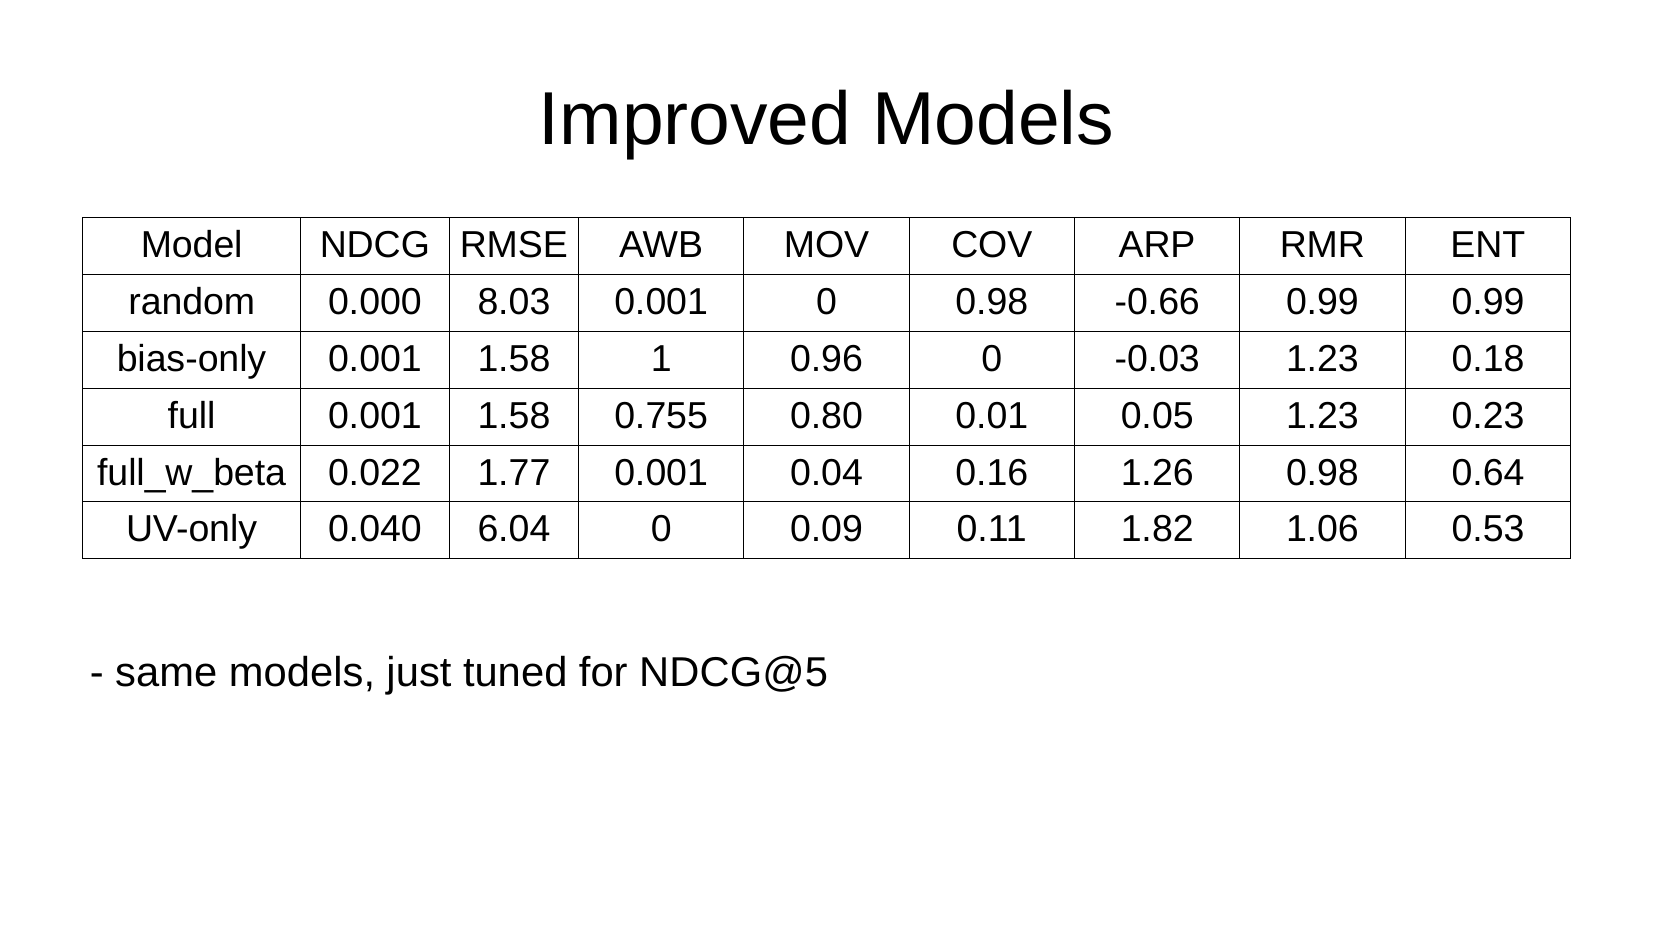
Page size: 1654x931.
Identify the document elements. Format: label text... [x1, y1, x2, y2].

table_cell 0.23 [1406, 389, 1570, 445]
table_cell 0.000 [301, 275, 449, 331]
table_cell 0.001 [301, 389, 449, 445]
table_cell 0.53 [1406, 502, 1570, 558]
table_cell 0.98 [1240, 446, 1405, 501]
table_cell -0.66 [1075, 275, 1239, 331]
table_cell 1.23 [1240, 332, 1405, 388]
table_cell UV-only [83, 502, 300, 558]
table_cell 0 [910, 332, 1074, 388]
table_cell random [83, 275, 300, 331]
table_cell 0.64 [1406, 446, 1570, 501]
table_cell 0.98 [910, 275, 1074, 331]
table_header ARP [1075, 218, 1239, 274]
text_box - same models, just tuned for NDCG@5 [74, 637, 863, 703]
table_cell 0.09 [744, 502, 909, 558]
table_cell 0.05 [1075, 389, 1239, 445]
table_header AWB [579, 218, 743, 274]
table_header MOV [744, 218, 909, 274]
table_cell 0.022 [301, 446, 449, 501]
table_cell bias-only [83, 332, 300, 388]
table_cell 1.82 [1075, 502, 1239, 558]
table_cell 1.58 [450, 332, 578, 388]
table_cell 0.001 [579, 446, 743, 501]
title Improved Models [82, 36, 1571, 193]
table_cell 0.16 [910, 446, 1074, 501]
table_cell 0.99 [1406, 275, 1570, 331]
table_cell 1.06 [1240, 502, 1405, 558]
table_cell 1.23 [1240, 389, 1405, 445]
table_cell 0.001 [301, 332, 449, 388]
table_cell 6.04 [450, 502, 578, 558]
table_cell 0.96 [744, 332, 909, 388]
table_cell 0.80 [744, 389, 909, 445]
table_header RMSE [450, 218, 578, 274]
table_cell 1 [579, 332, 743, 388]
table_cell 1.26 [1075, 446, 1239, 501]
table_cell full_w_beta [83, 446, 300, 501]
table_header RMR [1240, 218, 1405, 274]
table_cell 1.77 [450, 446, 578, 501]
table_cell 8.03 [450, 275, 578, 331]
table_header NDCG [301, 218, 449, 274]
table_cell 0.11 [910, 502, 1074, 558]
table_cell 0.01 [910, 389, 1074, 445]
table_cell -0.03 [1075, 332, 1239, 388]
table_header COV [910, 218, 1074, 274]
table_cell 0 [744, 275, 909, 331]
table_cell 0.001 [579, 275, 743, 331]
table_cell 0.04 [744, 446, 909, 501]
table_header ENT [1406, 218, 1570, 274]
table_cell 0.99 [1240, 275, 1405, 331]
table_cell 1.58 [450, 389, 578, 445]
table_cell 0.040 [301, 502, 449, 558]
table_cell 0.18 [1406, 332, 1570, 388]
table_cell 0.755 [579, 389, 743, 445]
table_cell full [83, 389, 300, 445]
table_header Model [83, 218, 300, 274]
table_cell 0 [579, 502, 743, 558]
